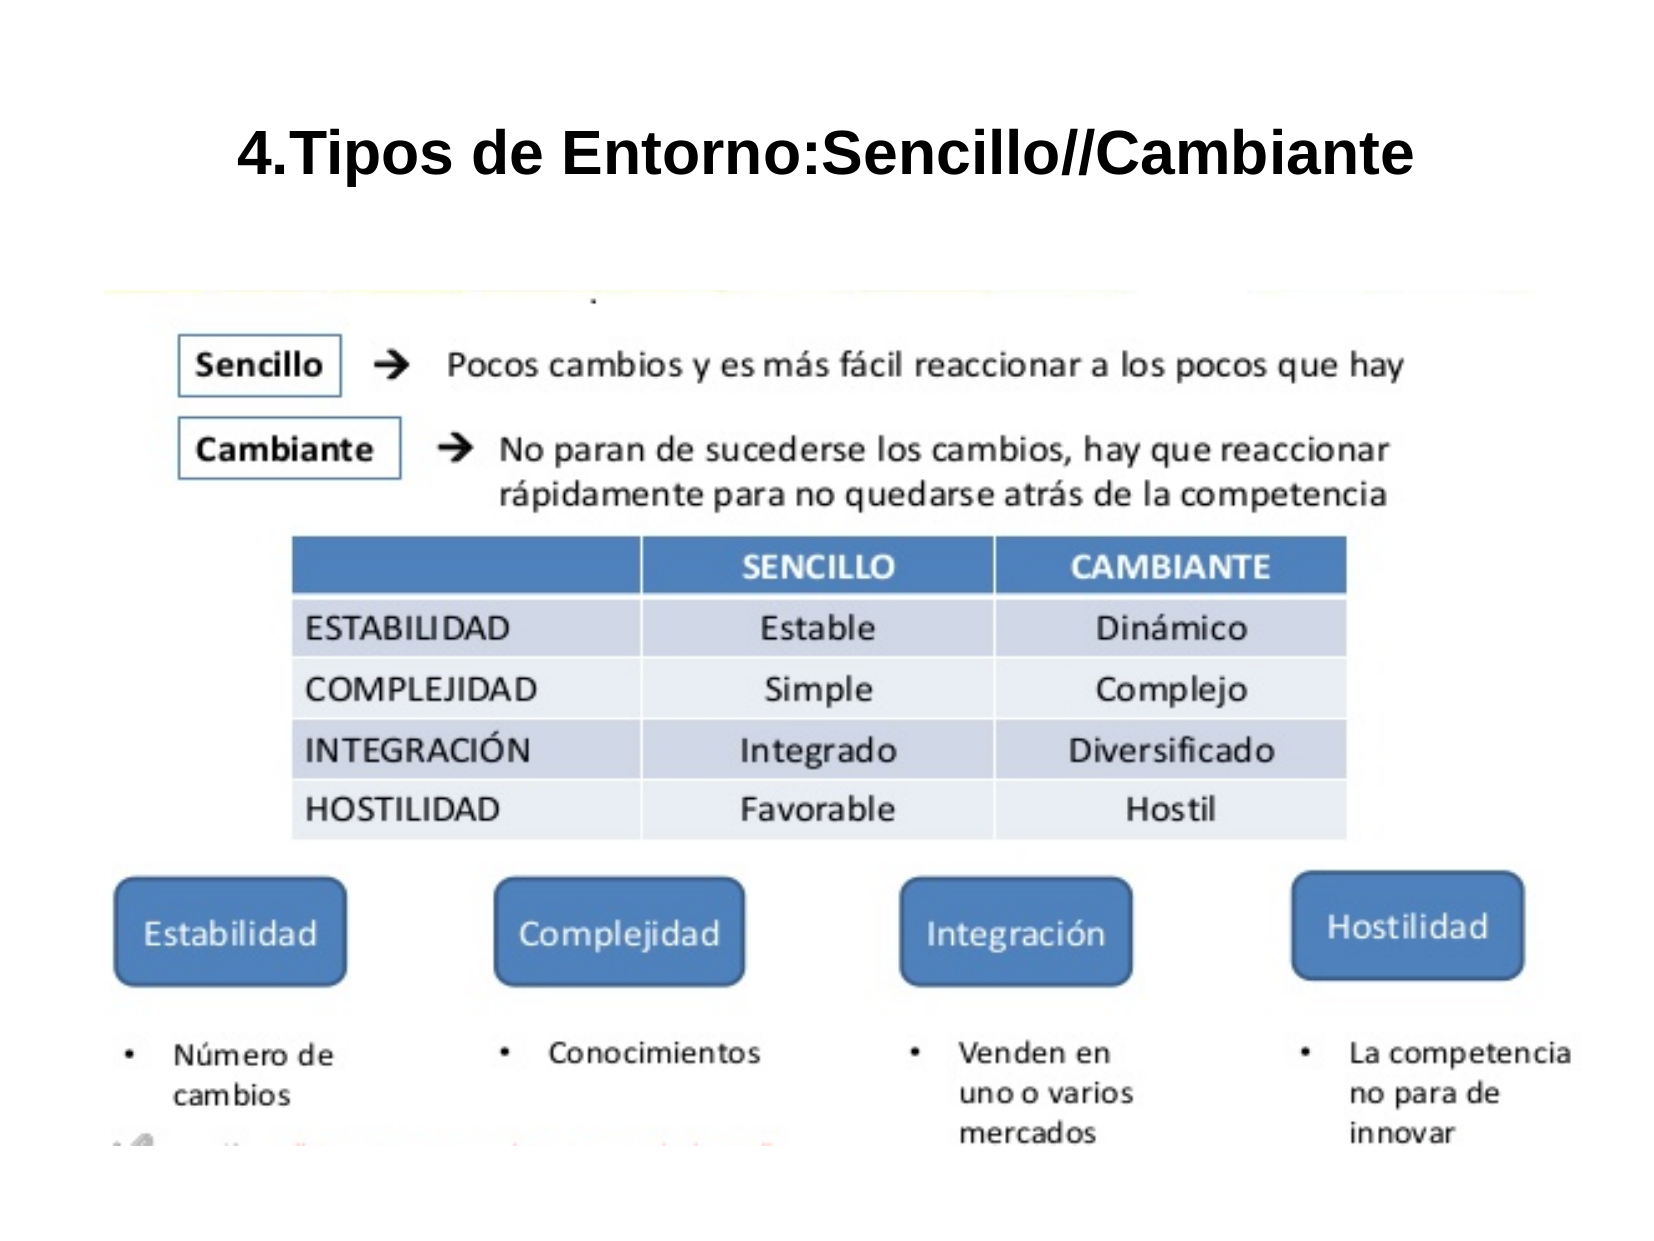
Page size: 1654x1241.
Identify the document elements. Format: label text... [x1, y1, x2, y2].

title 4.Tipos de Entorno:Sencillo//Cambiante [82, 49, 1571, 257]
picture [104, 290, 1581, 1146]
